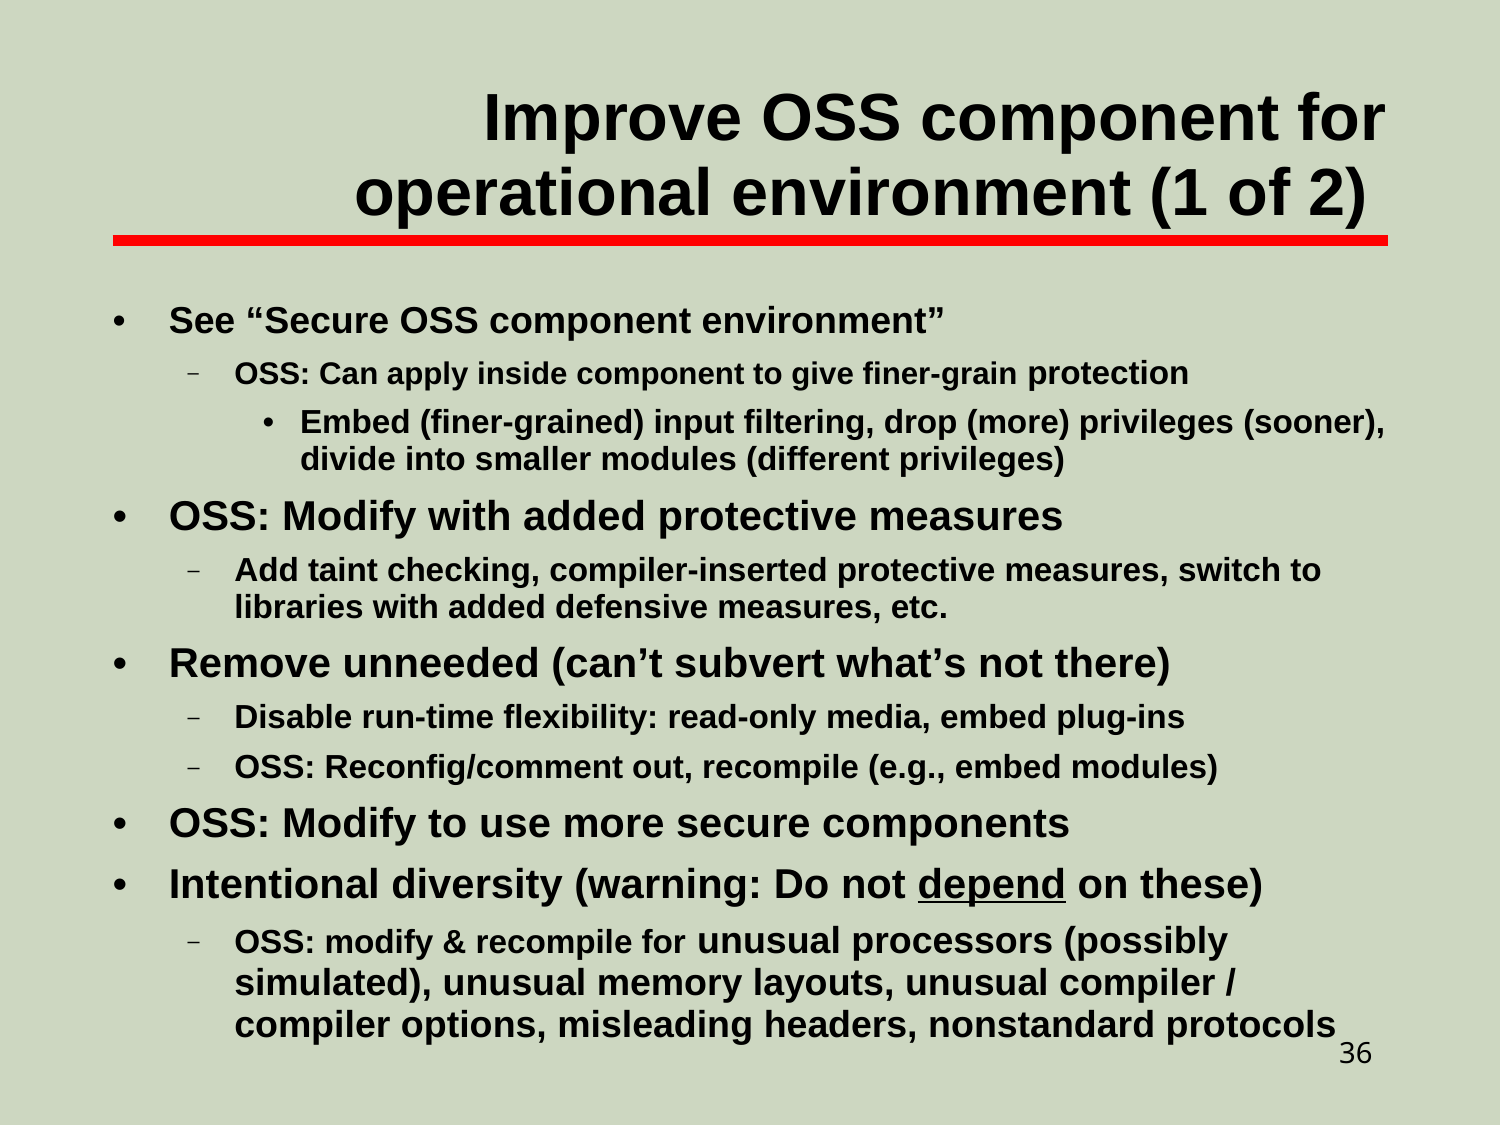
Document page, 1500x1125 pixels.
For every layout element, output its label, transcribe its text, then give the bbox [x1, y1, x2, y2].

title Improve OSS component for operational environment (1 of 2) [337, 79, 1388, 230]
list See “Secure OSS component environment” OSS: Can apply inside component to give finer-grain protection Embed (finer-grained) input filtering, drop (more) privileges (sooner), divide into smaller modules (different privileges) OSS: Modify with added protective measures Add taint checking, compiler-inserted protective measures, switch to libraries with added defensive measures, etc. Remove unneeded (can’t subvert what’s not there) Disable run-time flexibility: read-only media, embed plug-ins OSS: Reconfig/comment out, recompile (e.g., embed modules) OSS: Modify to use more secure components Intentional diversity (warning: Do not depend on these) OSS: modify & recompile for unusual processors (possibly simulated), unusual memory layouts, unusual compiler / compiler options, misleading headers, nonstandard protocols [112, 299, 1388, 1084]
